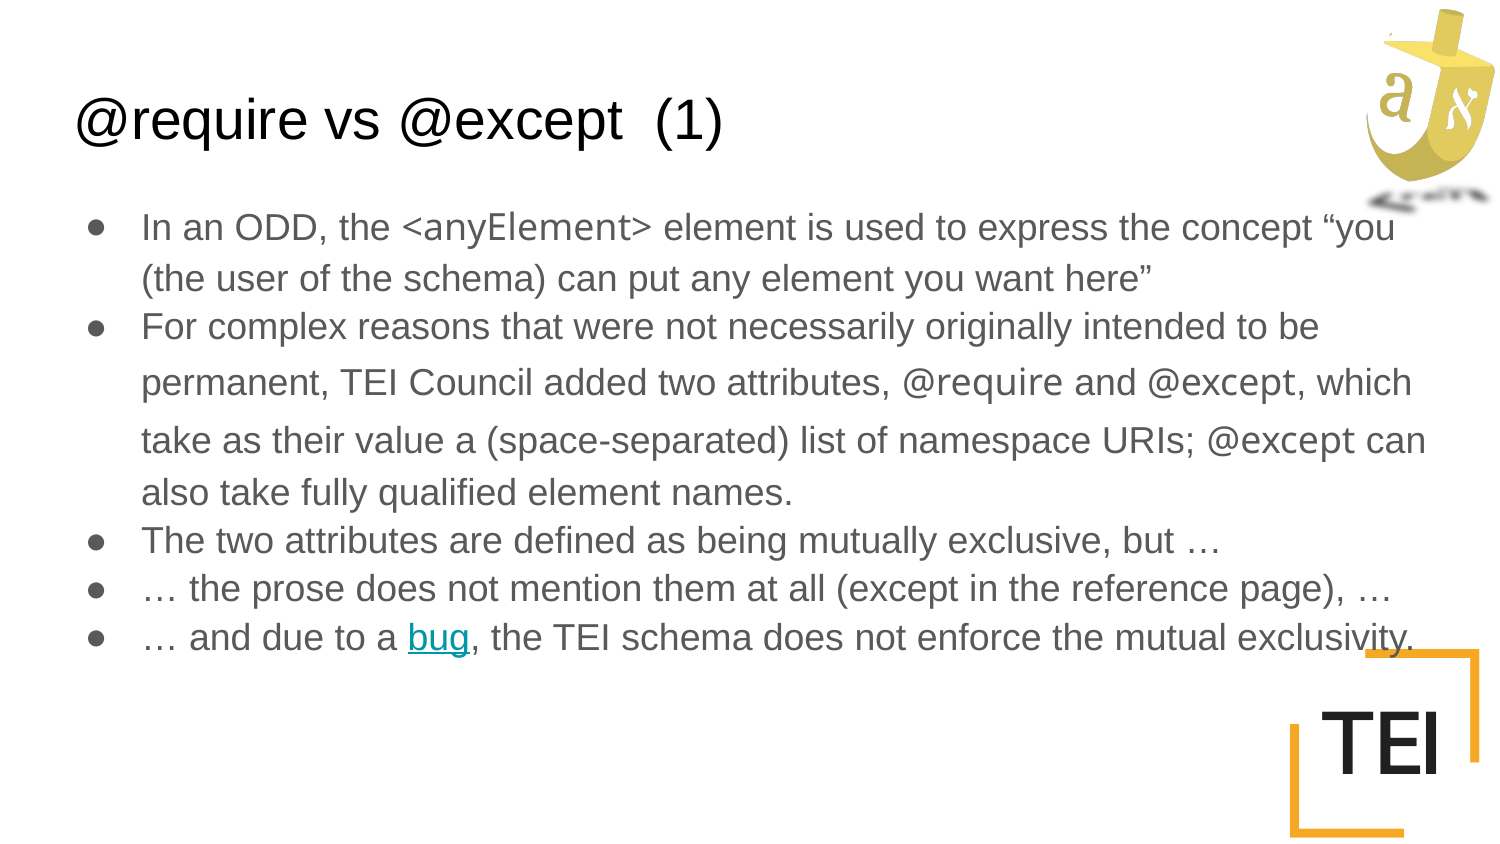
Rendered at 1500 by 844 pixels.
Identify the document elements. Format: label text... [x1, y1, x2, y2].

list In an ODD, the <anyElement> element is used to express the concept “you (the user of the schema) can put any element you want here” For complex reasons that were not necessarily originally intended to be permanent, TEI Council added two attributes, @require and @except, which take as their value a (space-separated) list of namespace URIs; @except can also take fully qualified element names. The two attributes are defined as being mutually exclusive, but … … the prose does not mention them at all (except in the reference page), … … and due to a bug, the TEI schema does not enforce the mutual exclusivity. [51, 177, 1449, 738]
picture [1285, 645, 1484, 844]
picture [1352, 0, 1500, 220]
title @require vs @except (1) [58, 72, 1457, 167]
